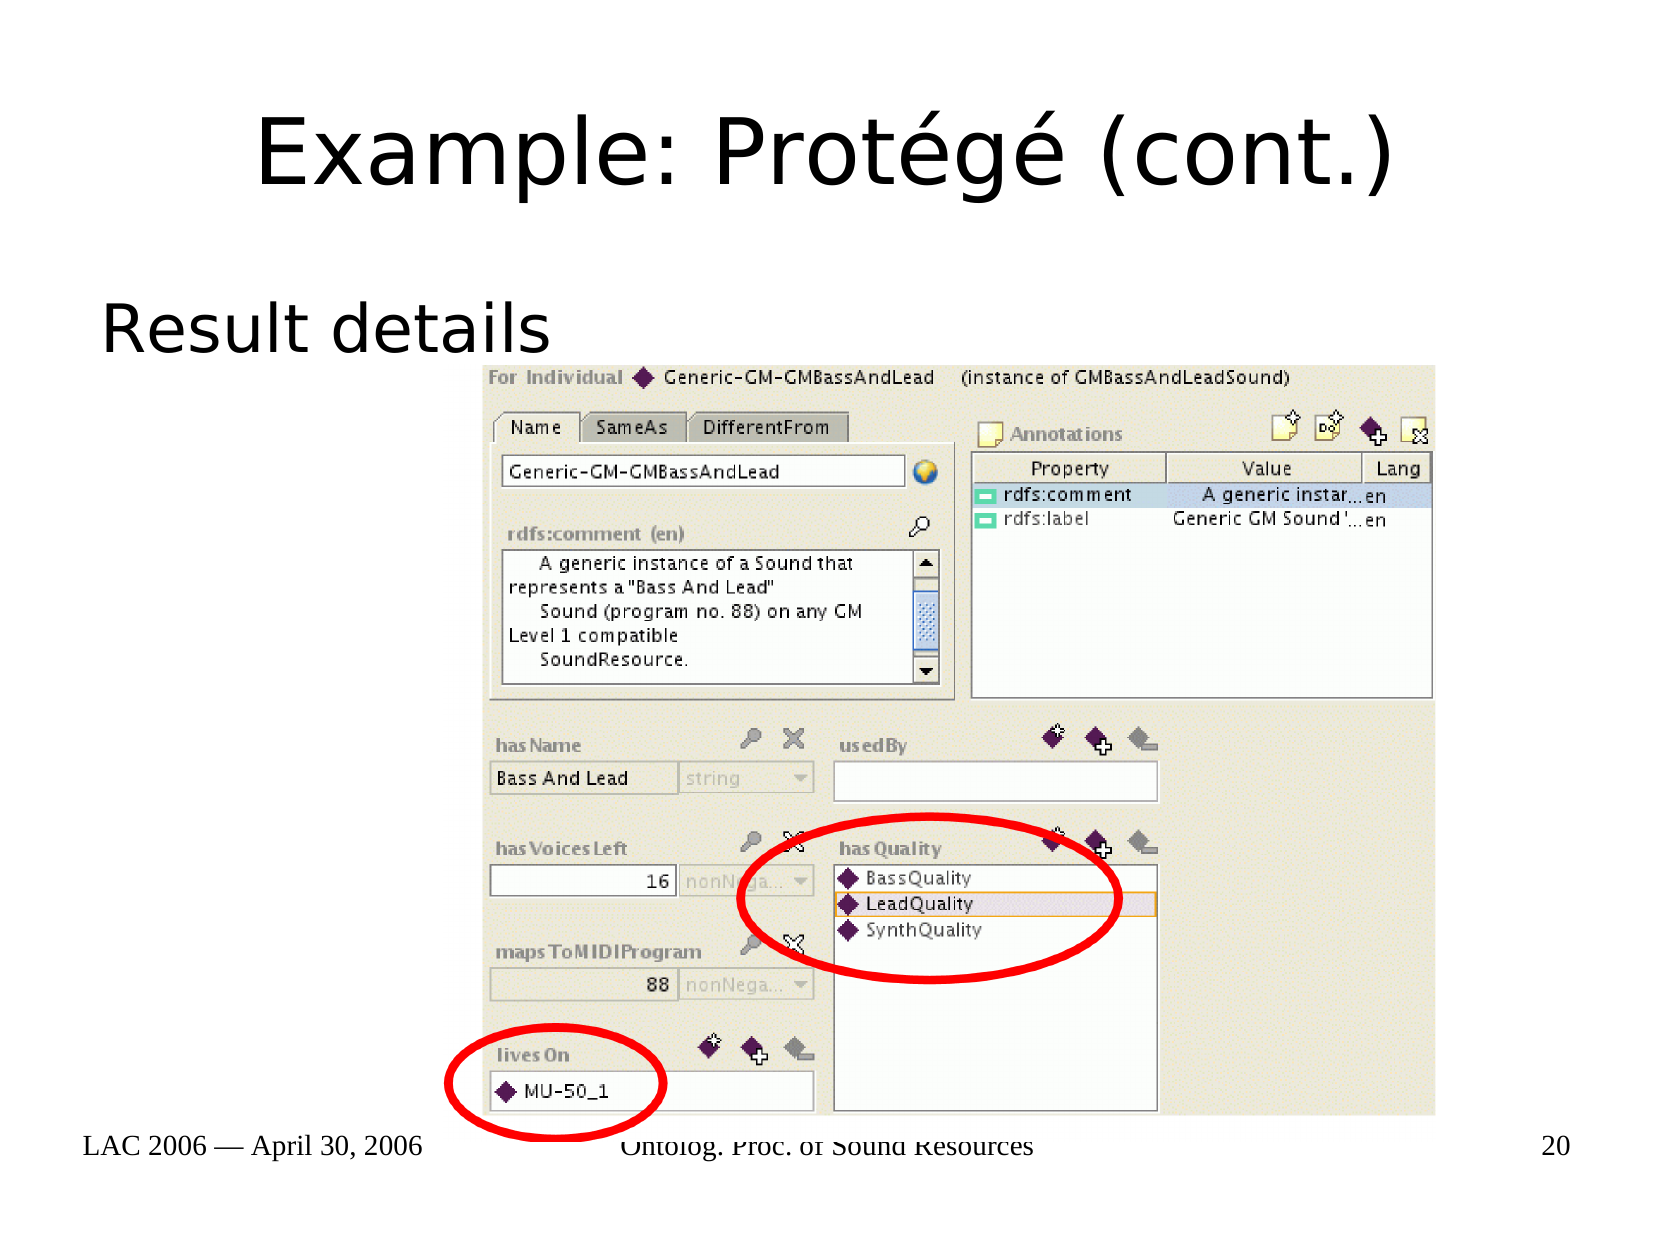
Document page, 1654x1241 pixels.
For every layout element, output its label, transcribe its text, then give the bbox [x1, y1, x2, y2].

picture [443, 364, 1436, 1142]
title Example: Protégé (cont.) [82, 49, 1571, 257]
list Result details [82, 290, 1571, 1109]
